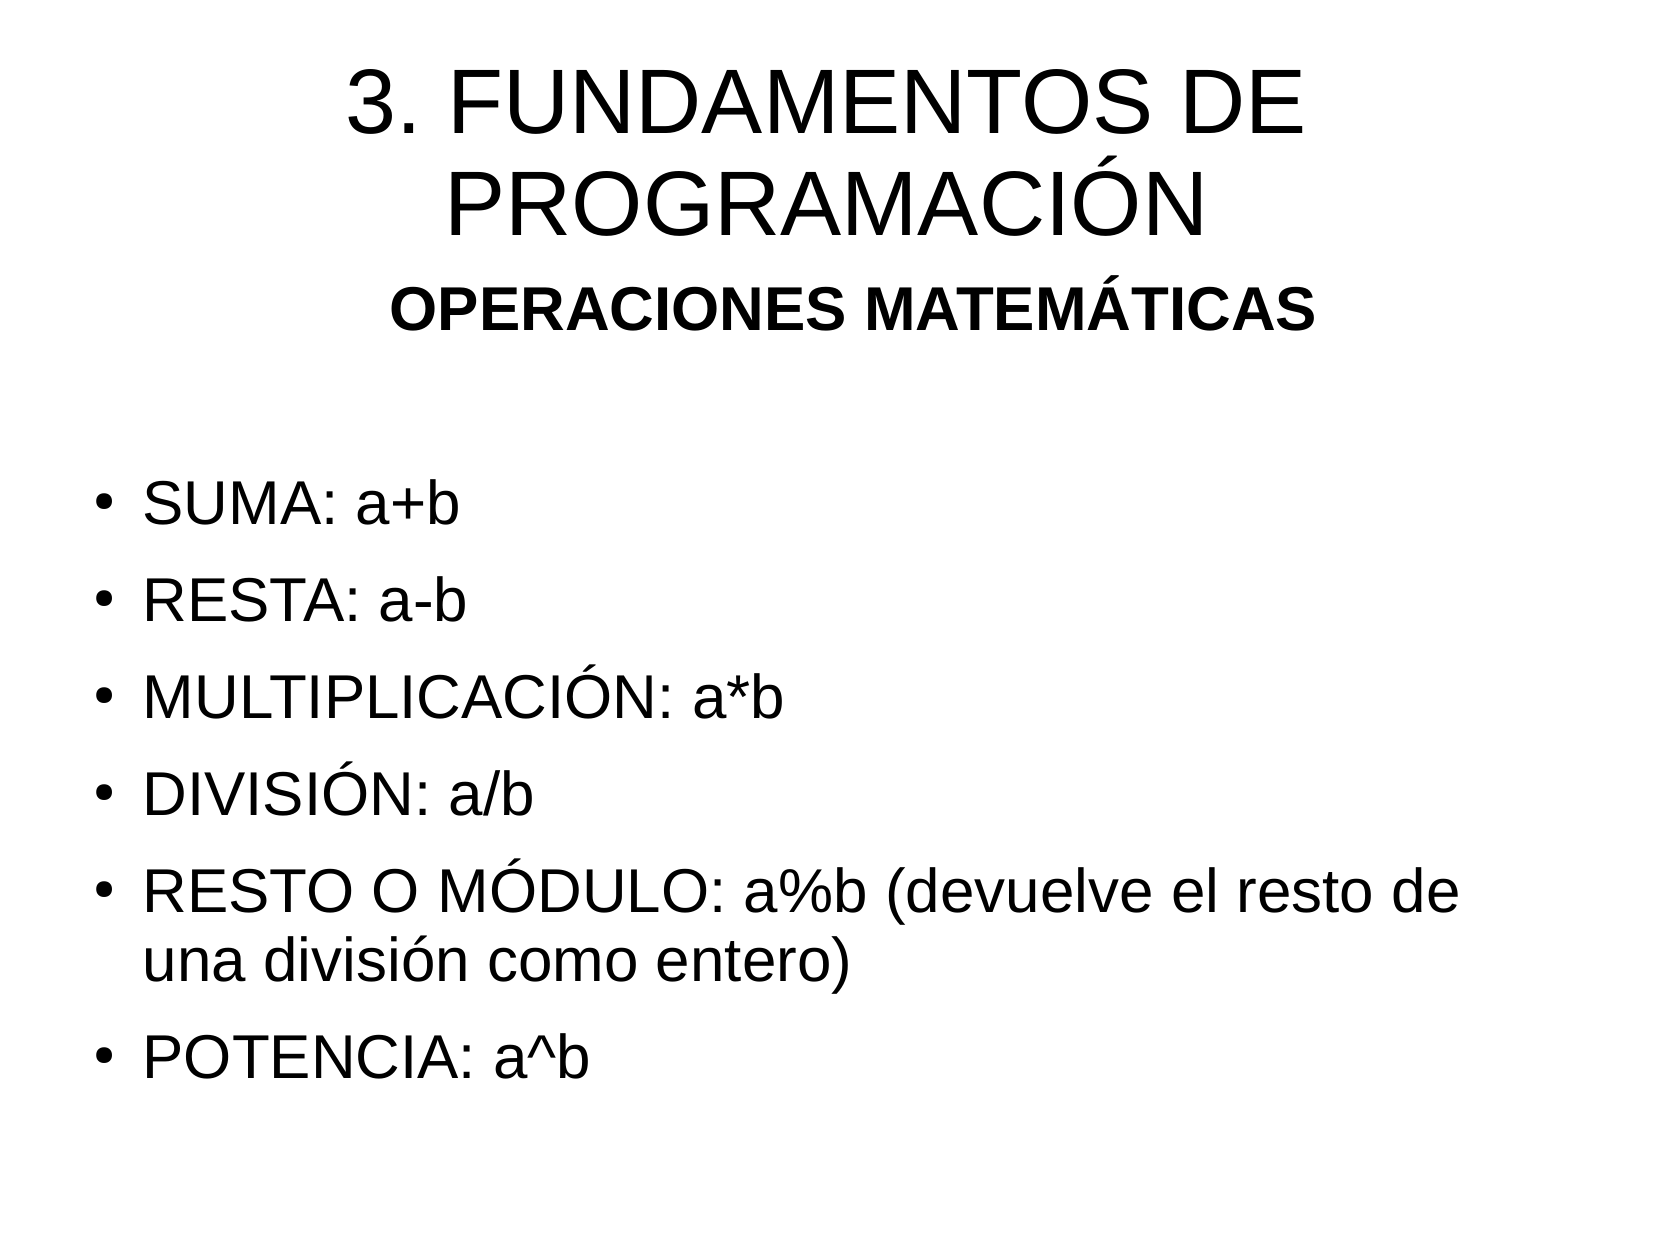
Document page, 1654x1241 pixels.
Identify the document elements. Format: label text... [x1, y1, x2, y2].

title 3. FUNDAMENTOS DE PROGRAMACIÓN [82, 49, 1571, 257]
list OPERACIONES MATEMÁTICAS SUMA: a+b RESTA: a-b MULTIPLICACIÓN: a*b DIVISIÓN: a/b RESTO O MÓDULO: a%b (devuelve el resto de una división como entero) POTENCIA: a^b [76, 274, 1565, 1093]
